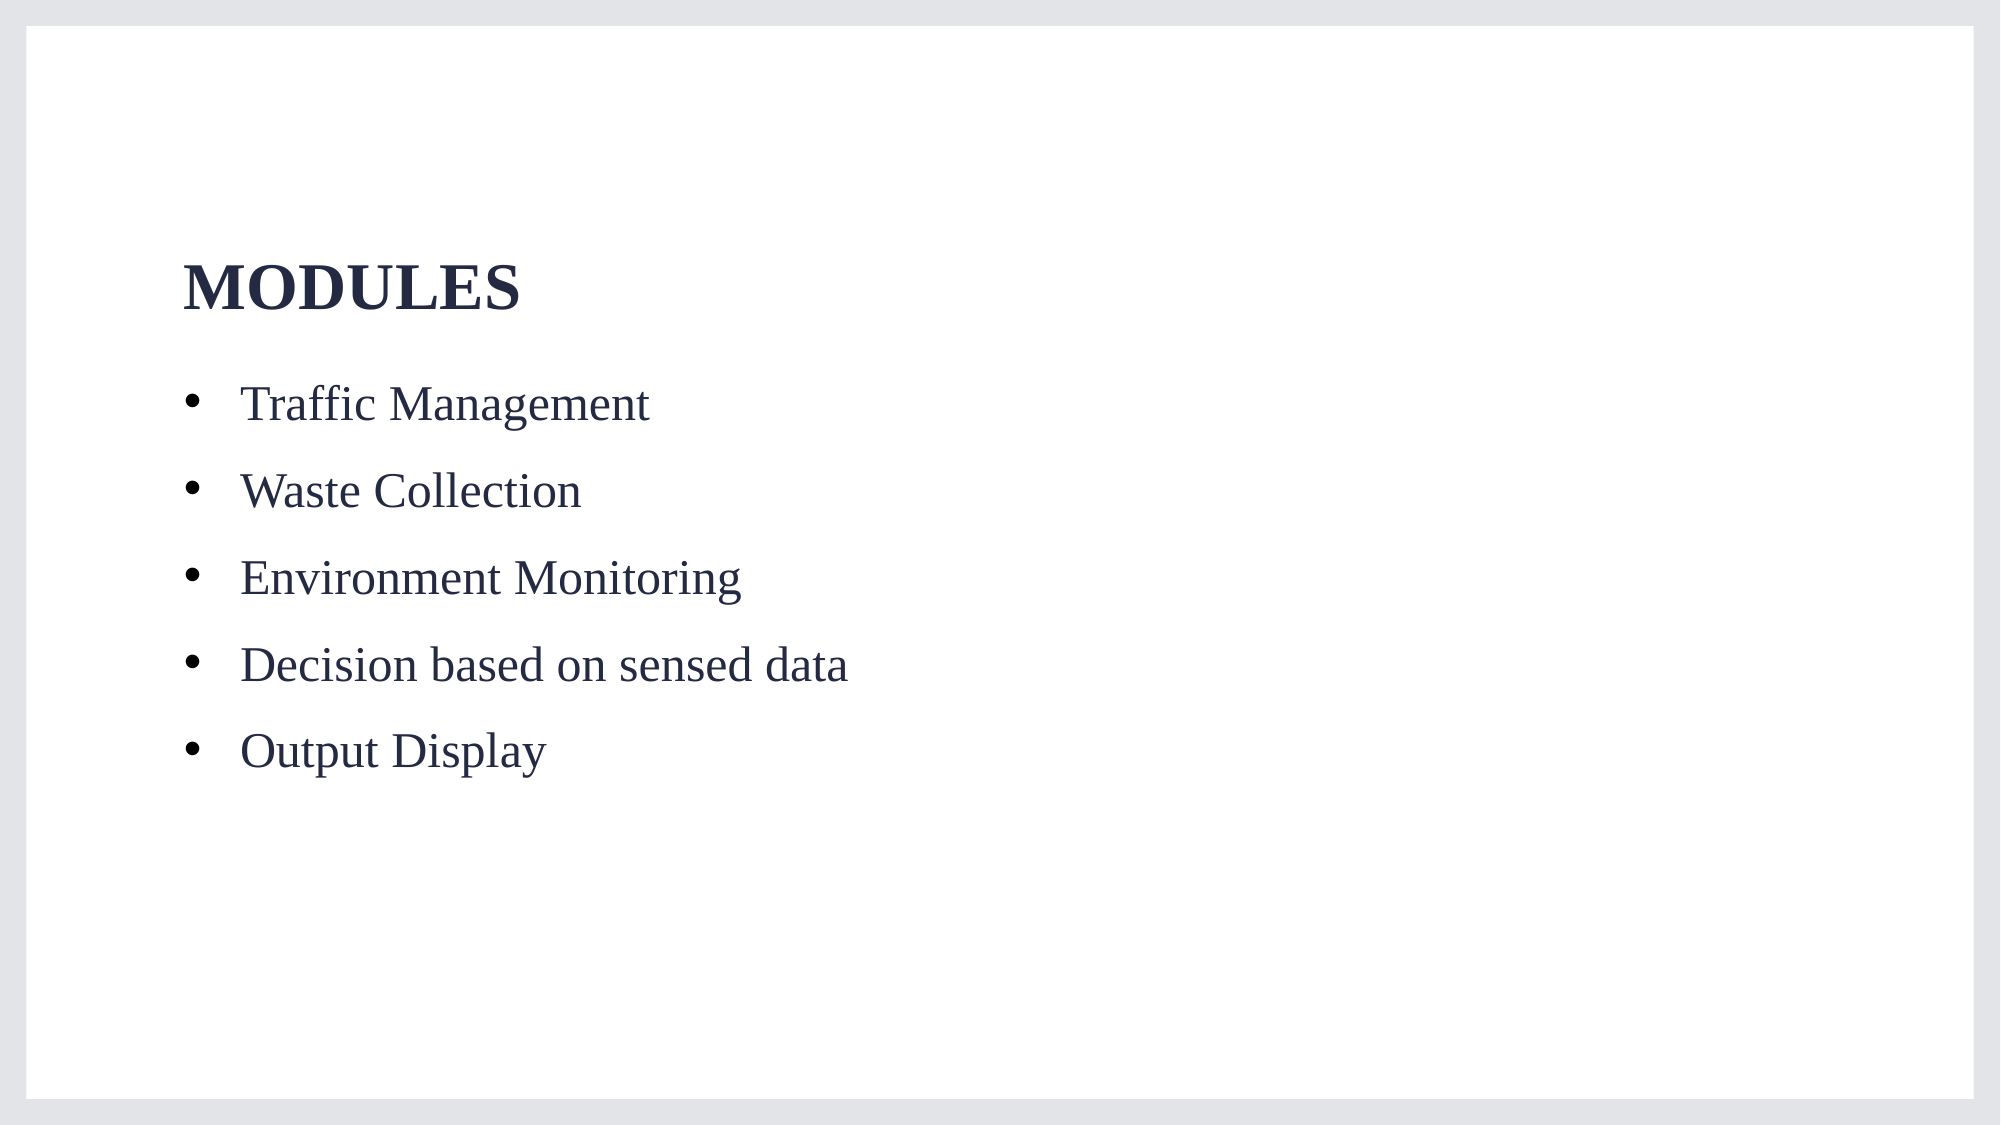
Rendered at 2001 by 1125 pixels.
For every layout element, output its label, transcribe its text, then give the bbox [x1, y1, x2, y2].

list Traffic Management Waste Collection Environment Monitoring Decision based on sensed data Output Display [168, 357, 1832, 1009]
title MODULES [168, 118, 1832, 331]
